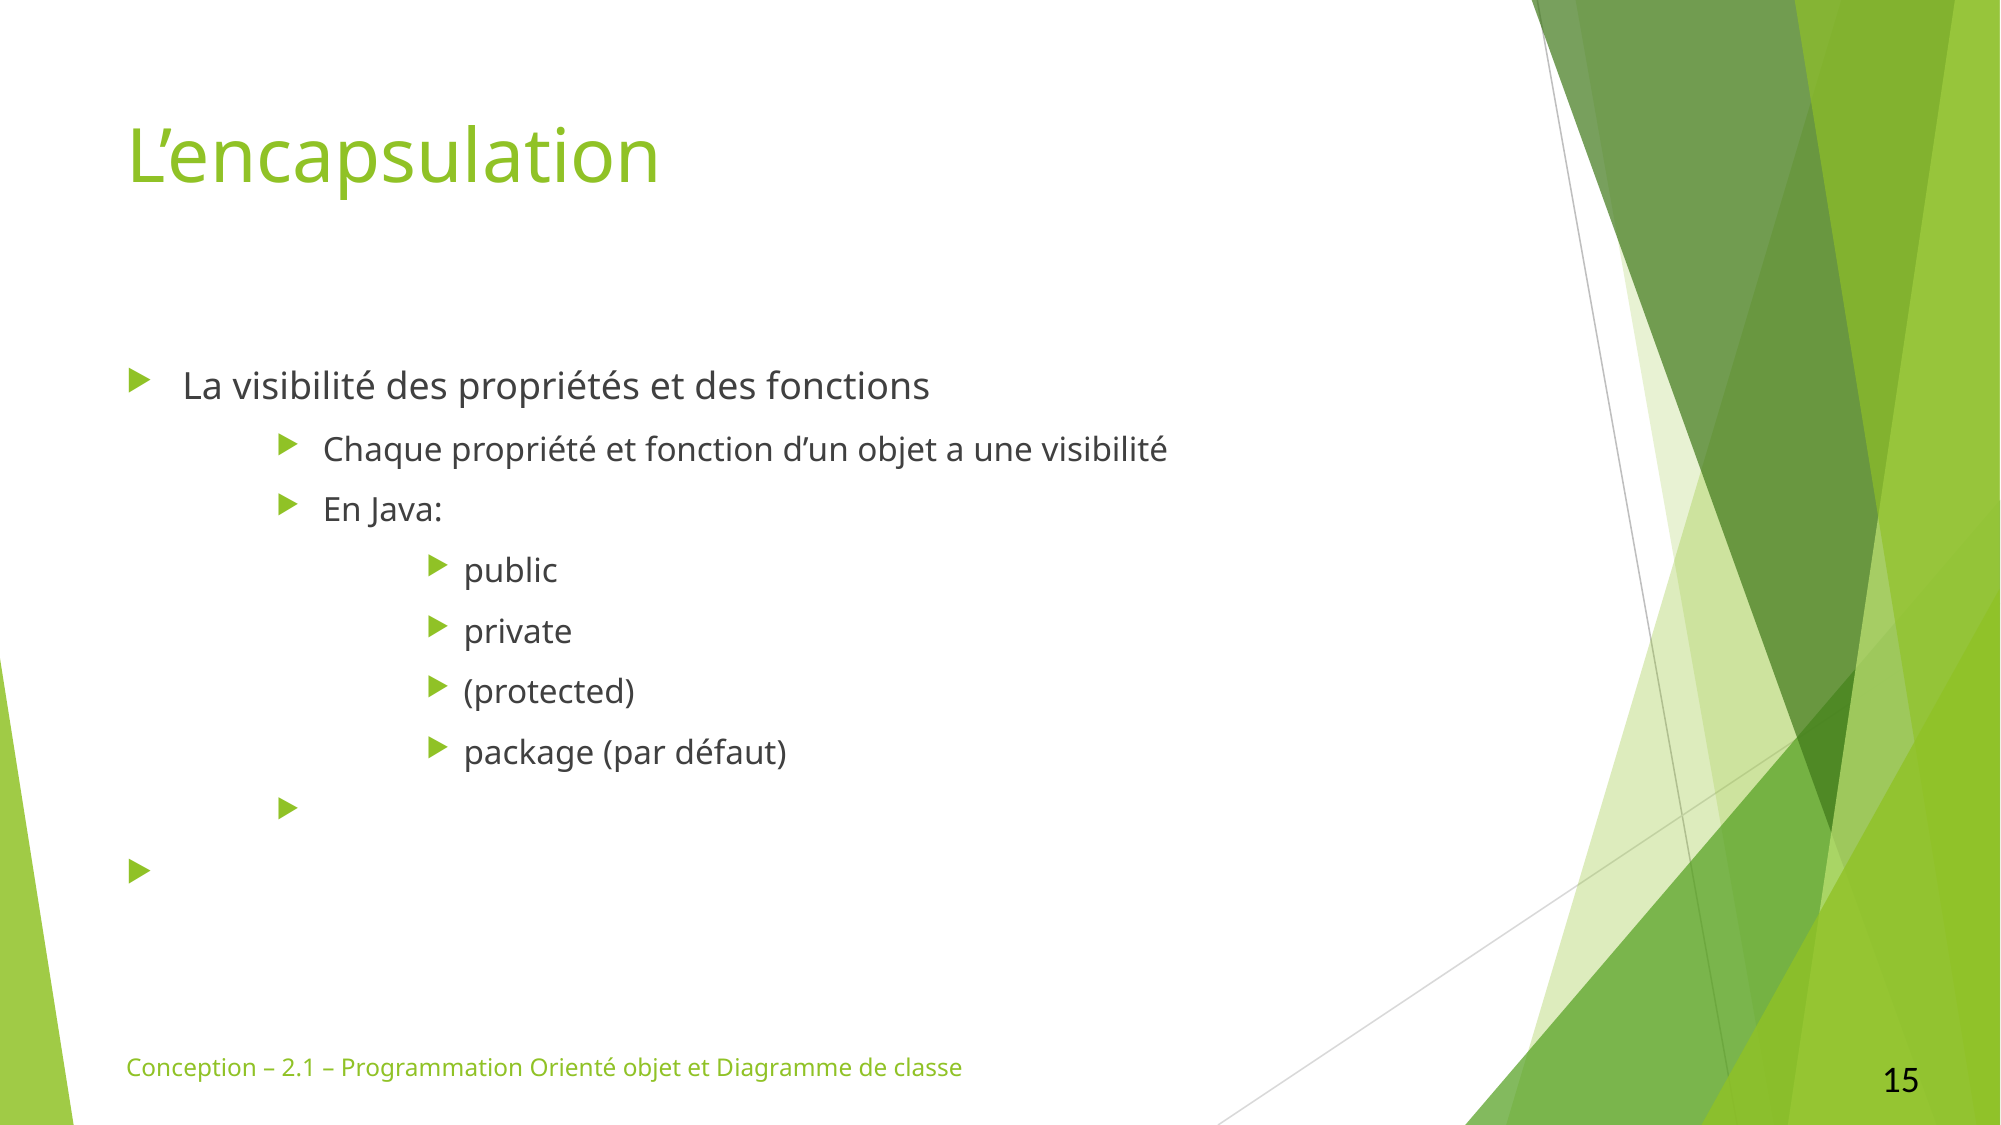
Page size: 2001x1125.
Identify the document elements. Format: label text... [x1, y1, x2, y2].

text_box Conception – 2.1 – Programmation Orienté objet et Diagramme de classe [111, 1047, 1094, 1109]
text_box [1866, 1047, 1979, 1108]
list La visibilité des propriétés et des fonctions Chaque propriété et fonction d’un objet a une visibilité En Java: public private (protected) package (par défaut) [111, 354, 1522, 992]
title L’encapsulation [111, 99, 1522, 317]
